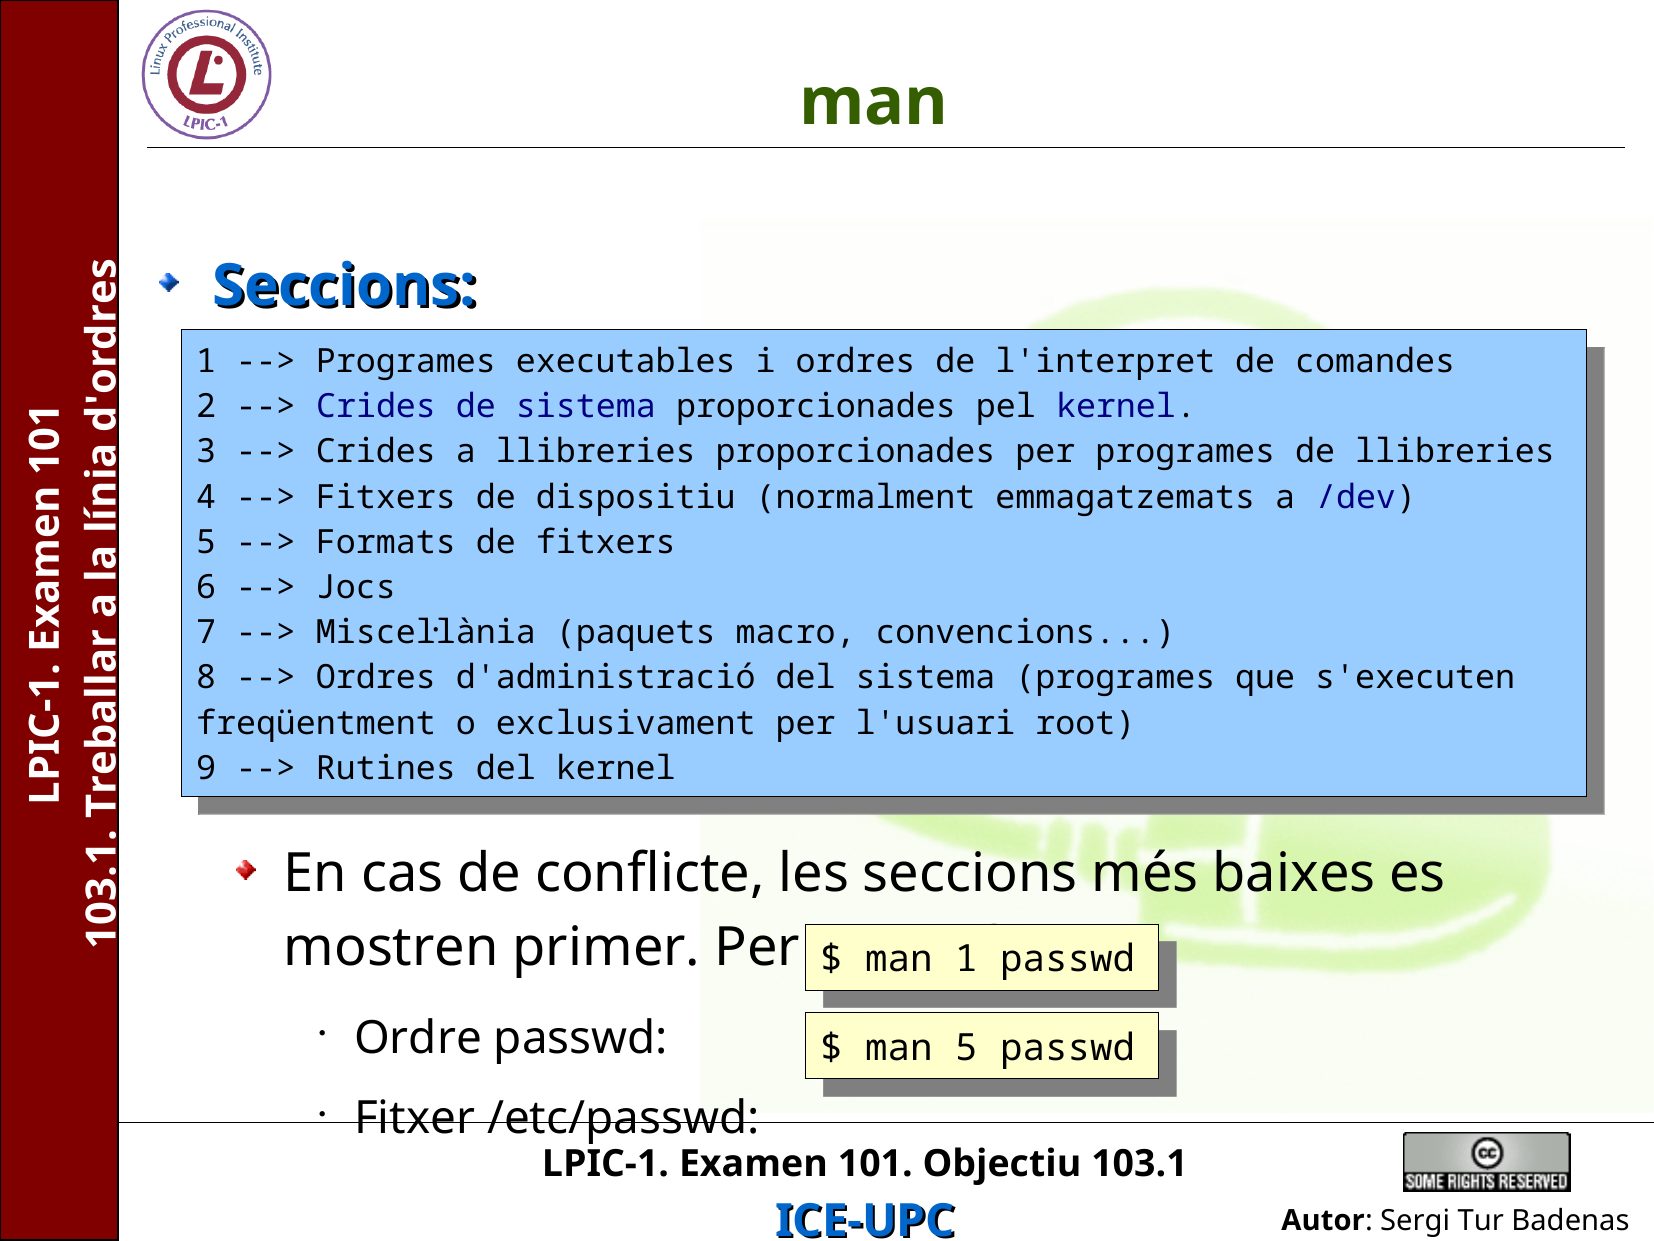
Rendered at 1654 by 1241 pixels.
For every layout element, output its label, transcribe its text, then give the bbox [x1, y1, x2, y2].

picture [135, 5, 277, 56]
text_box $ man 1 passwd [805, 924, 1159, 985]
picture [700, 217, 1654, 1113]
list Seccions: En cas de conflicte, les seccions més baixes es mostren primer. Per exemple: Ordre passwd: Fitxer /etc/passwd: [141, 242, 1630, 1078]
text_box $ man 5 passwd [805, 1012, 1159, 1073]
text_box 1 --> Programes executables i ordres de l'interpret de comandes 2 --> Crides de sistema proporcionades pel kernel. 3 --> Crides a llibreries proporcionades per programes de llibreries 4 --> Fitxers de dispositiu (normalment emmagatzemats a /dev) 5 --> Formats de fitxers 6 --> Jocs 7 --> Miscel·lània (paquets macro, convencions...) 8 --> Ordres d'administració del sistema (programes que s'executen freqüentment o exclusivament per l'usuari root) 9 --> Rutines del kernel [181, 329, 1587, 756]
title man [129, 56, 1619, 141]
picture [1403, 1132, 1571, 1192]
